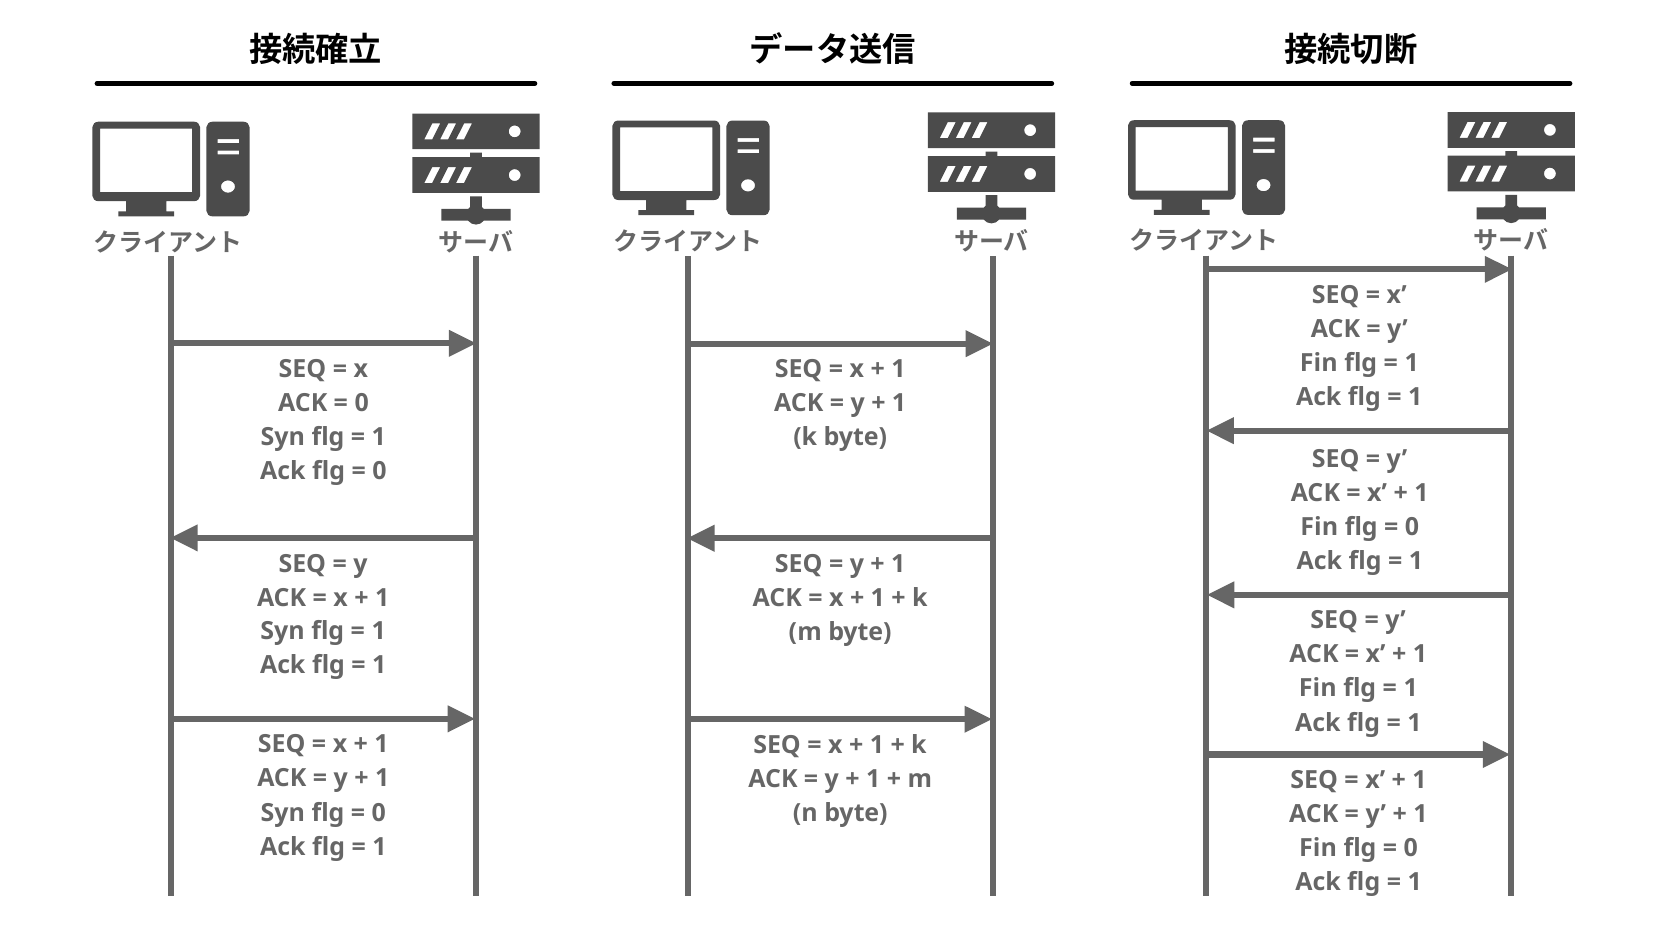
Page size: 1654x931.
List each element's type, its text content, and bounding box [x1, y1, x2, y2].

text_box クライアント [1114, 213, 1294, 265]
text_box 接続切断 [1132, 15, 1571, 79]
picture [1447, 103, 1575, 232]
text_box サーバ [1449, 213, 1573, 265]
text_box SEQ = x + 1 ACK = y + 1 (k byte) [687, 343, 993, 468]
text_box SEQ = y’ ACK = x’ + 1 Fin flg = 0 Ack flg = 1 [1207, 433, 1513, 594]
text_box SEQ = x’ + 1 ACK = y’ + 1 Fin flg = 0 Ack flg = 1 [1206, 754, 1512, 915]
text_box SEQ = y + 1 ACK = x + 1 + k (m byte) [687, 538, 993, 662]
text_box SEQ = y ACK = x + 1 Syn flg = 1 Ack flg = 1 [170, 537, 476, 698]
text_box SEQ = x’ ACK = y’ Fin flg = 1 Ack flg = 1 [1206, 269, 1512, 430]
picture [612, 98, 770, 213]
picture [1127, 98, 1286, 213]
text_box SEQ = x + 1 + k ACK = y + 1 + m (n byte) [687, 719, 993, 880]
text_box SEQ = x ACK = 0 Syn flg = 1 Ack flg = 0 [170, 343, 476, 504]
text_box サーバ [414, 215, 538, 267]
text_box 接続確立 [96, 15, 535, 79]
text_box クライアント [598, 213, 779, 266]
text_box データ送信 [613, 15, 1052, 79]
text_box SEQ = y’ ACK = x’ + 1 Fin flg = 1 Ack flg = 1 [1205, 594, 1512, 754]
picture [927, 104, 1056, 232]
picture [412, 105, 540, 233]
text_box サーバ [930, 214, 1053, 266]
text_box SEQ = x + 1 ACK = y + 1 Syn flg = 0 Ack flg = 1 [170, 718, 476, 879]
text_box クライアント [78, 215, 259, 267]
picture [92, 99, 250, 215]
